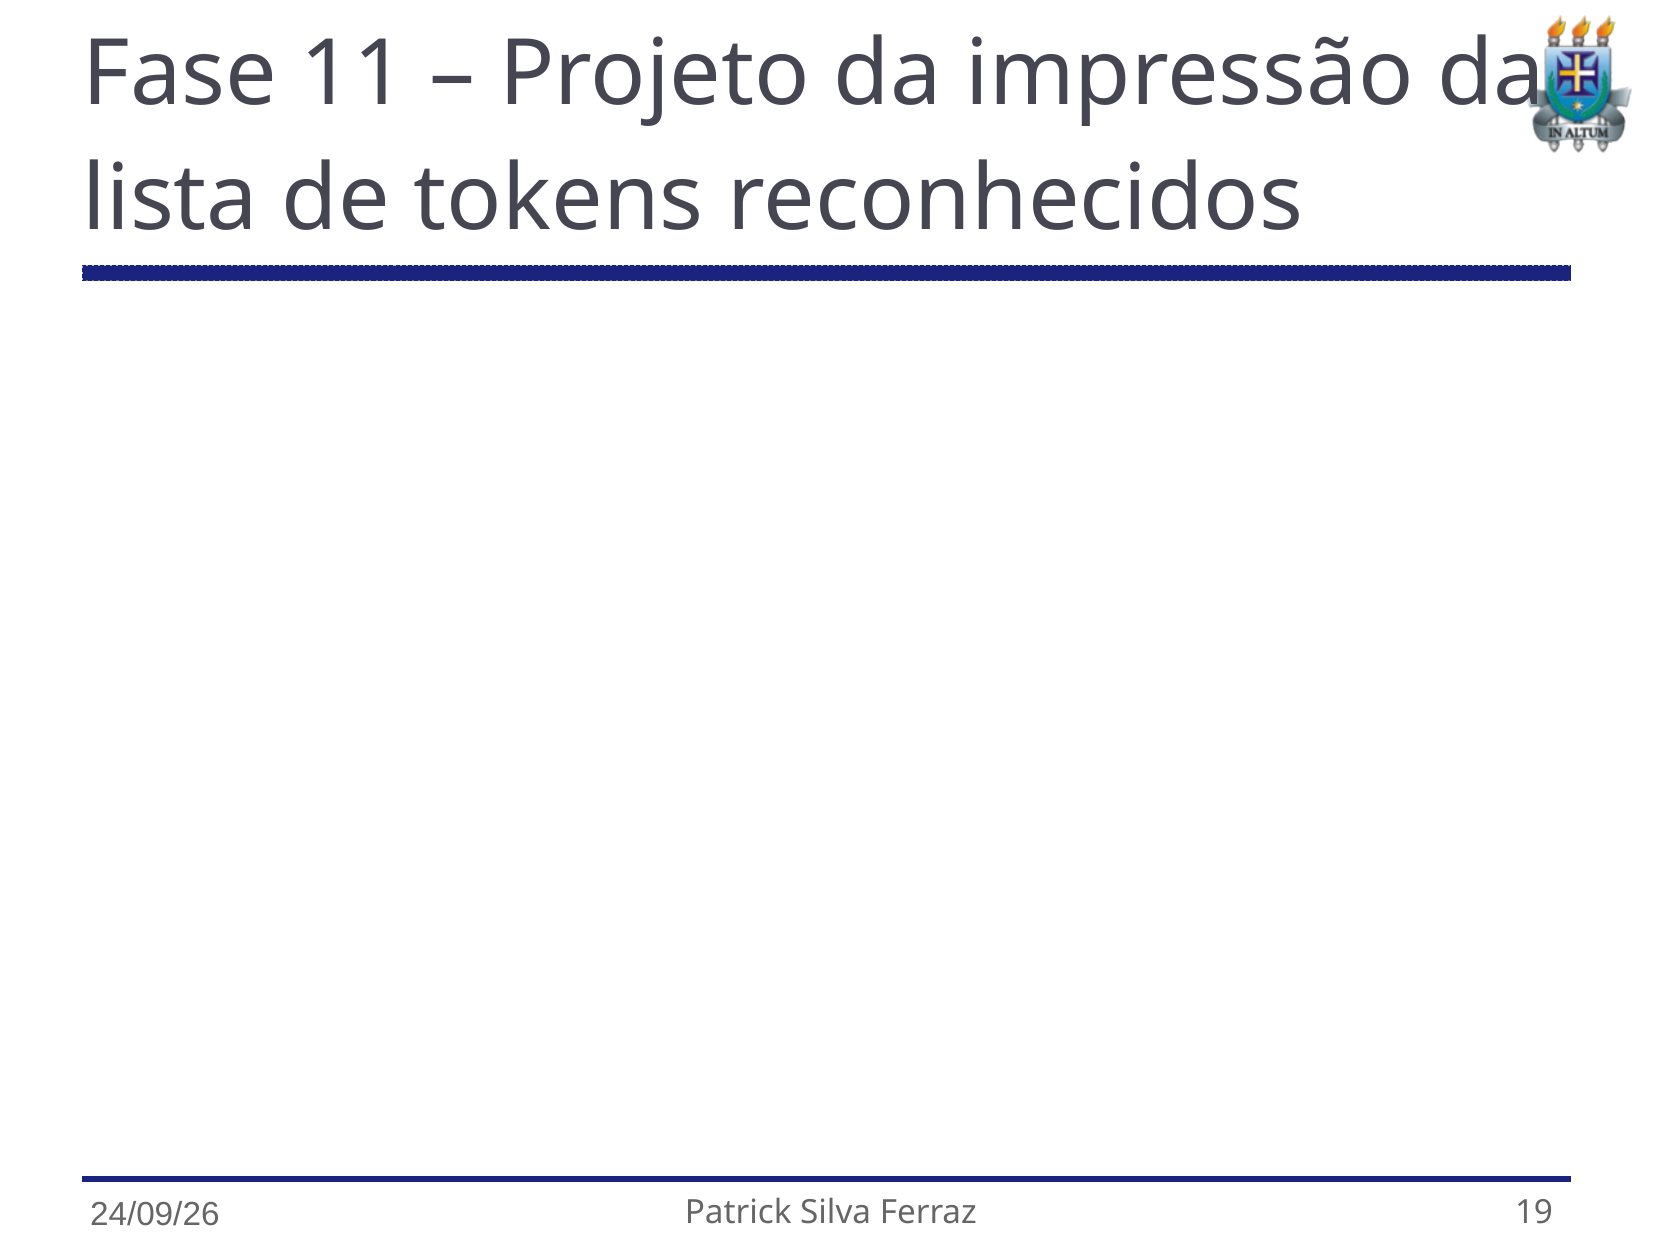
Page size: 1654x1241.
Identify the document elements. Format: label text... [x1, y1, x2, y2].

picture [1571, 15, 1632, 153]
title Fase 11 – Projeto da impressão da lista de tokens reconhecidos [82, 11, 1571, 257]
